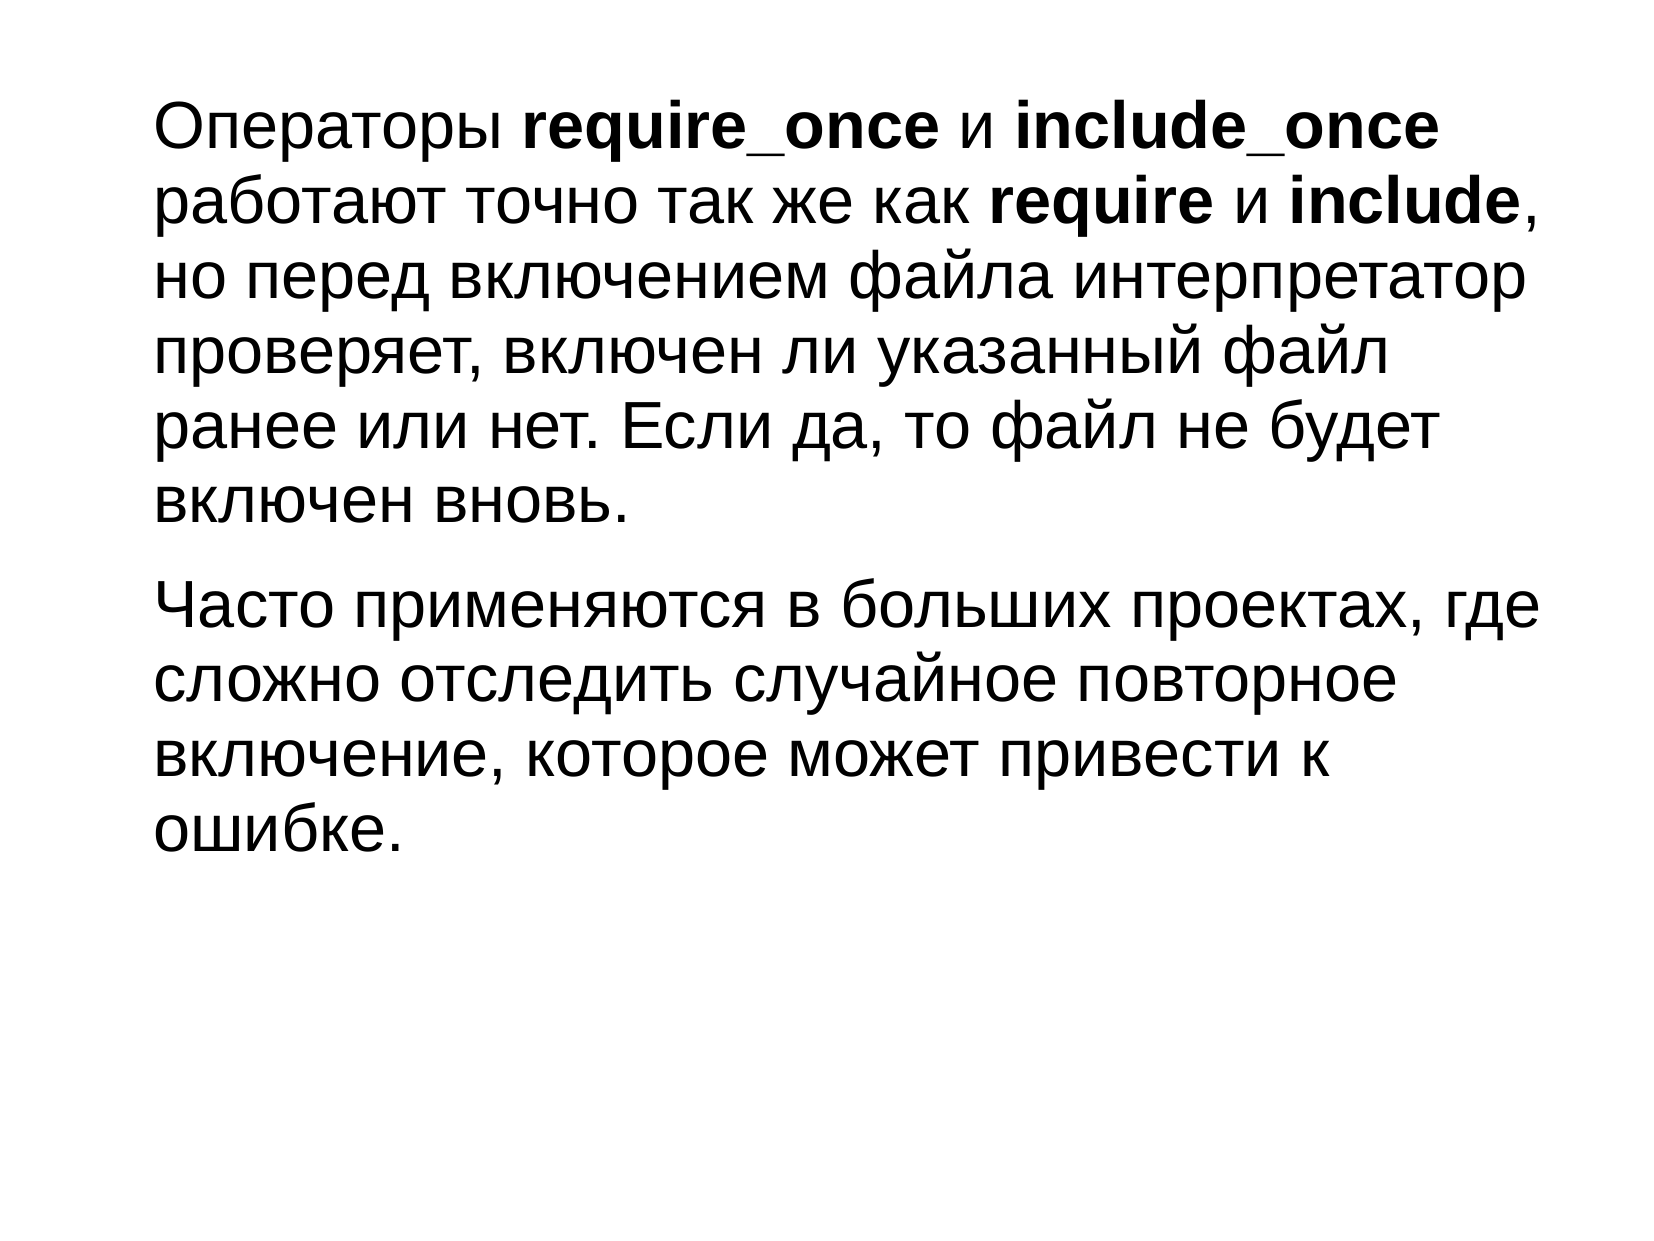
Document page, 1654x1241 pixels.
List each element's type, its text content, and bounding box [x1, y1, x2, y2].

list Операторы require_once и include_once работают точно так же как require и include, но перед включением файла интерпретатор проверяет, включен ли указанный файл ранее или нет. Если да, то файл не будет включен вновь. Часто применяются в больших проектах, где сложно отследить случайное повторное включение, которое может привести к ошибке. [82, 88, 1571, 1109]
